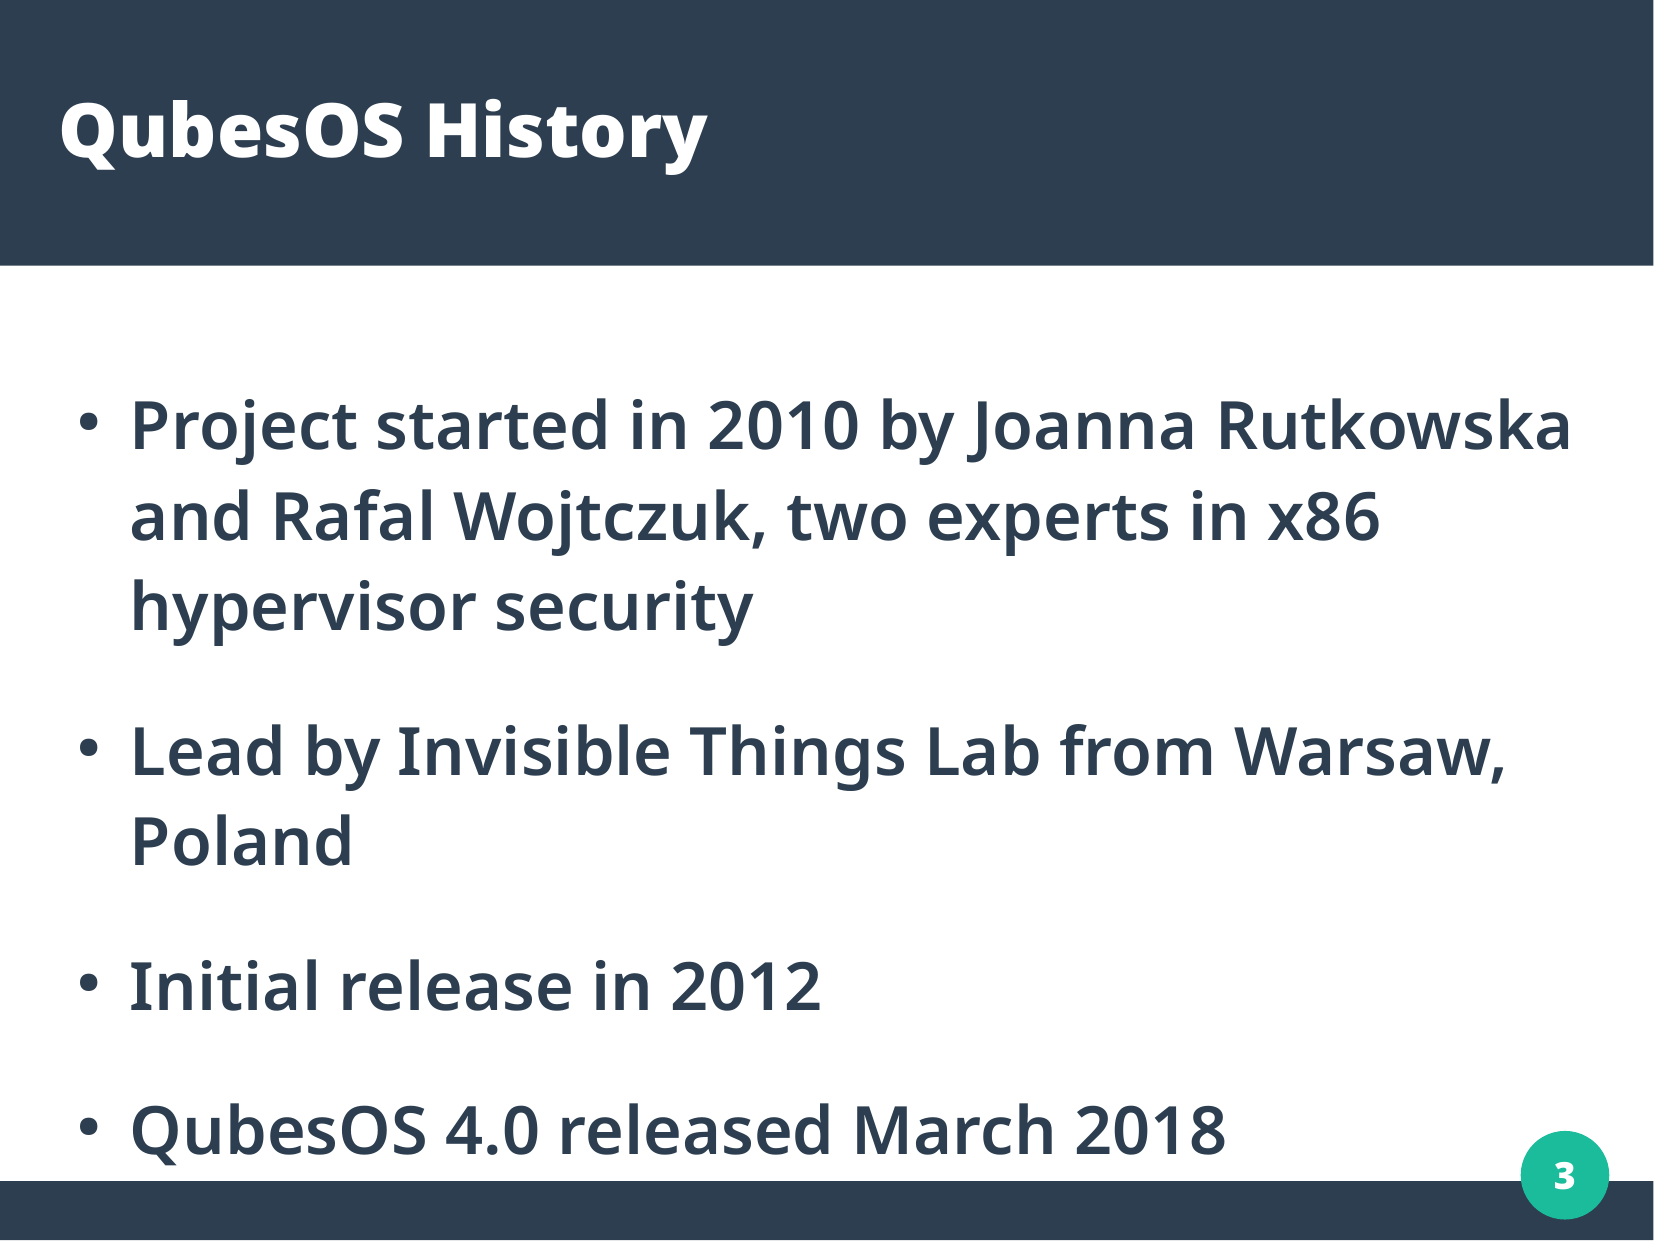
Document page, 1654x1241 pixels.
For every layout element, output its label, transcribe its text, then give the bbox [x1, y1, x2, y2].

list Project started in 2010 by Joanna Rutkowska and Rafal Wojtczuk, two experts in x86 hypervisor security Lead by Invisible Things Lab from Warsaw, Poland Initial release in 2012 QubesOS 4.0 released March 2018 [59, 377, 1595, 1205]
title QubesOS History [59, 49, 1595, 207]
